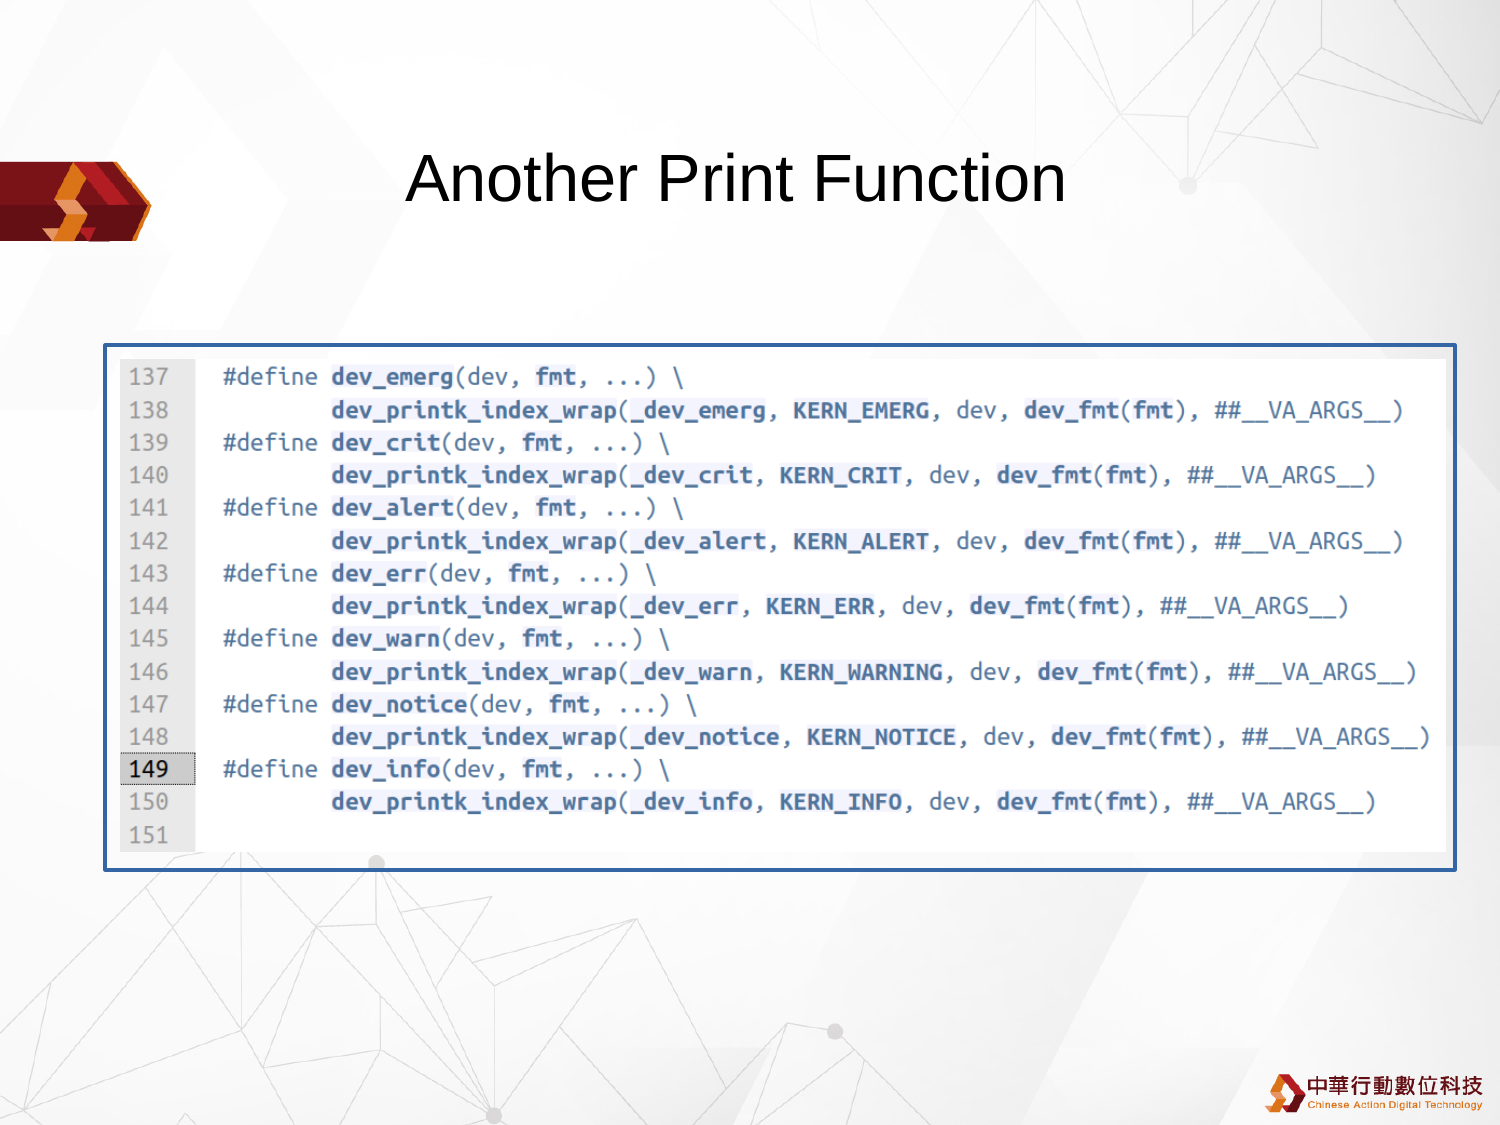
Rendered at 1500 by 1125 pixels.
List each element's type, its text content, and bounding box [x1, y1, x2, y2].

title Another Print Function [107, 101, 1367, 255]
picture [0, 0, 1500, 1125]
